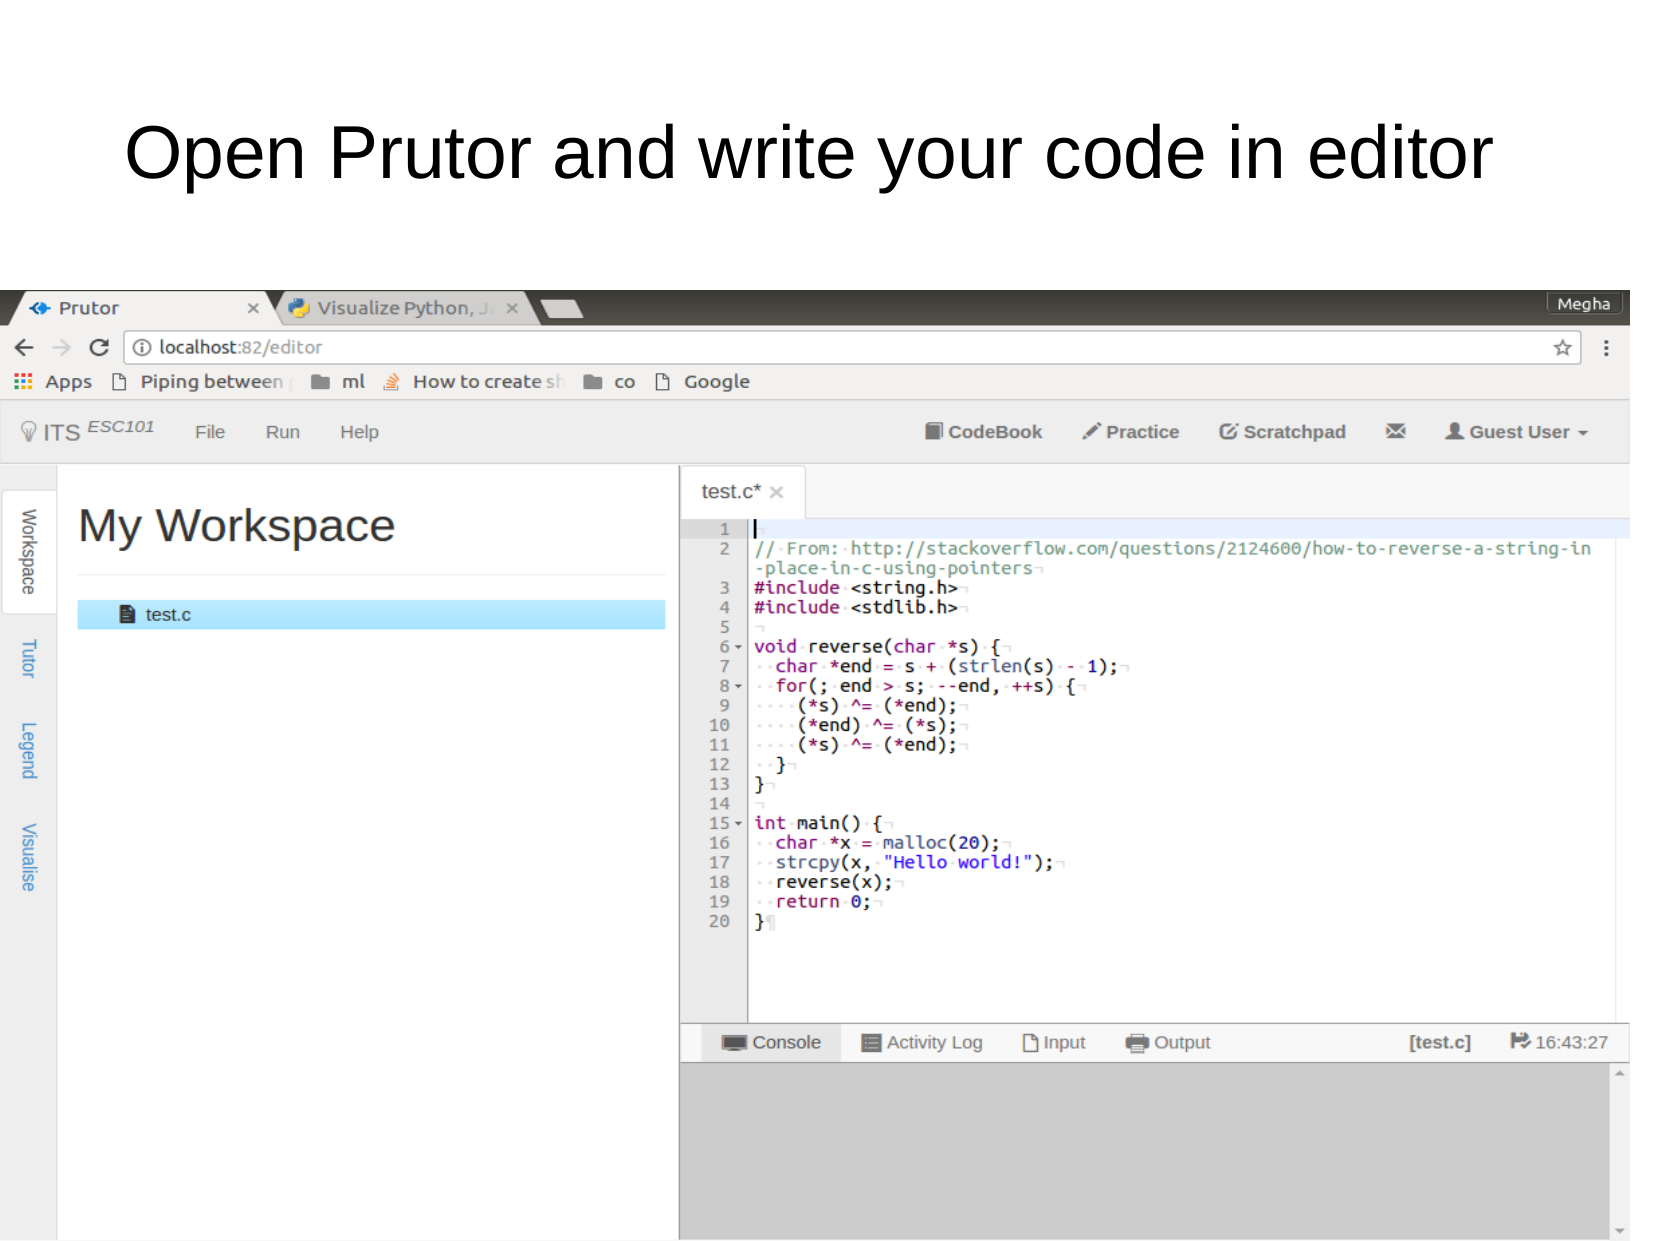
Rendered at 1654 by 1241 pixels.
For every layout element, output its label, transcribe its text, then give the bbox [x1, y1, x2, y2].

picture [0, 290, 1630, 1241]
title Open Prutor and write your code in editor [82, 49, 1571, 257]
